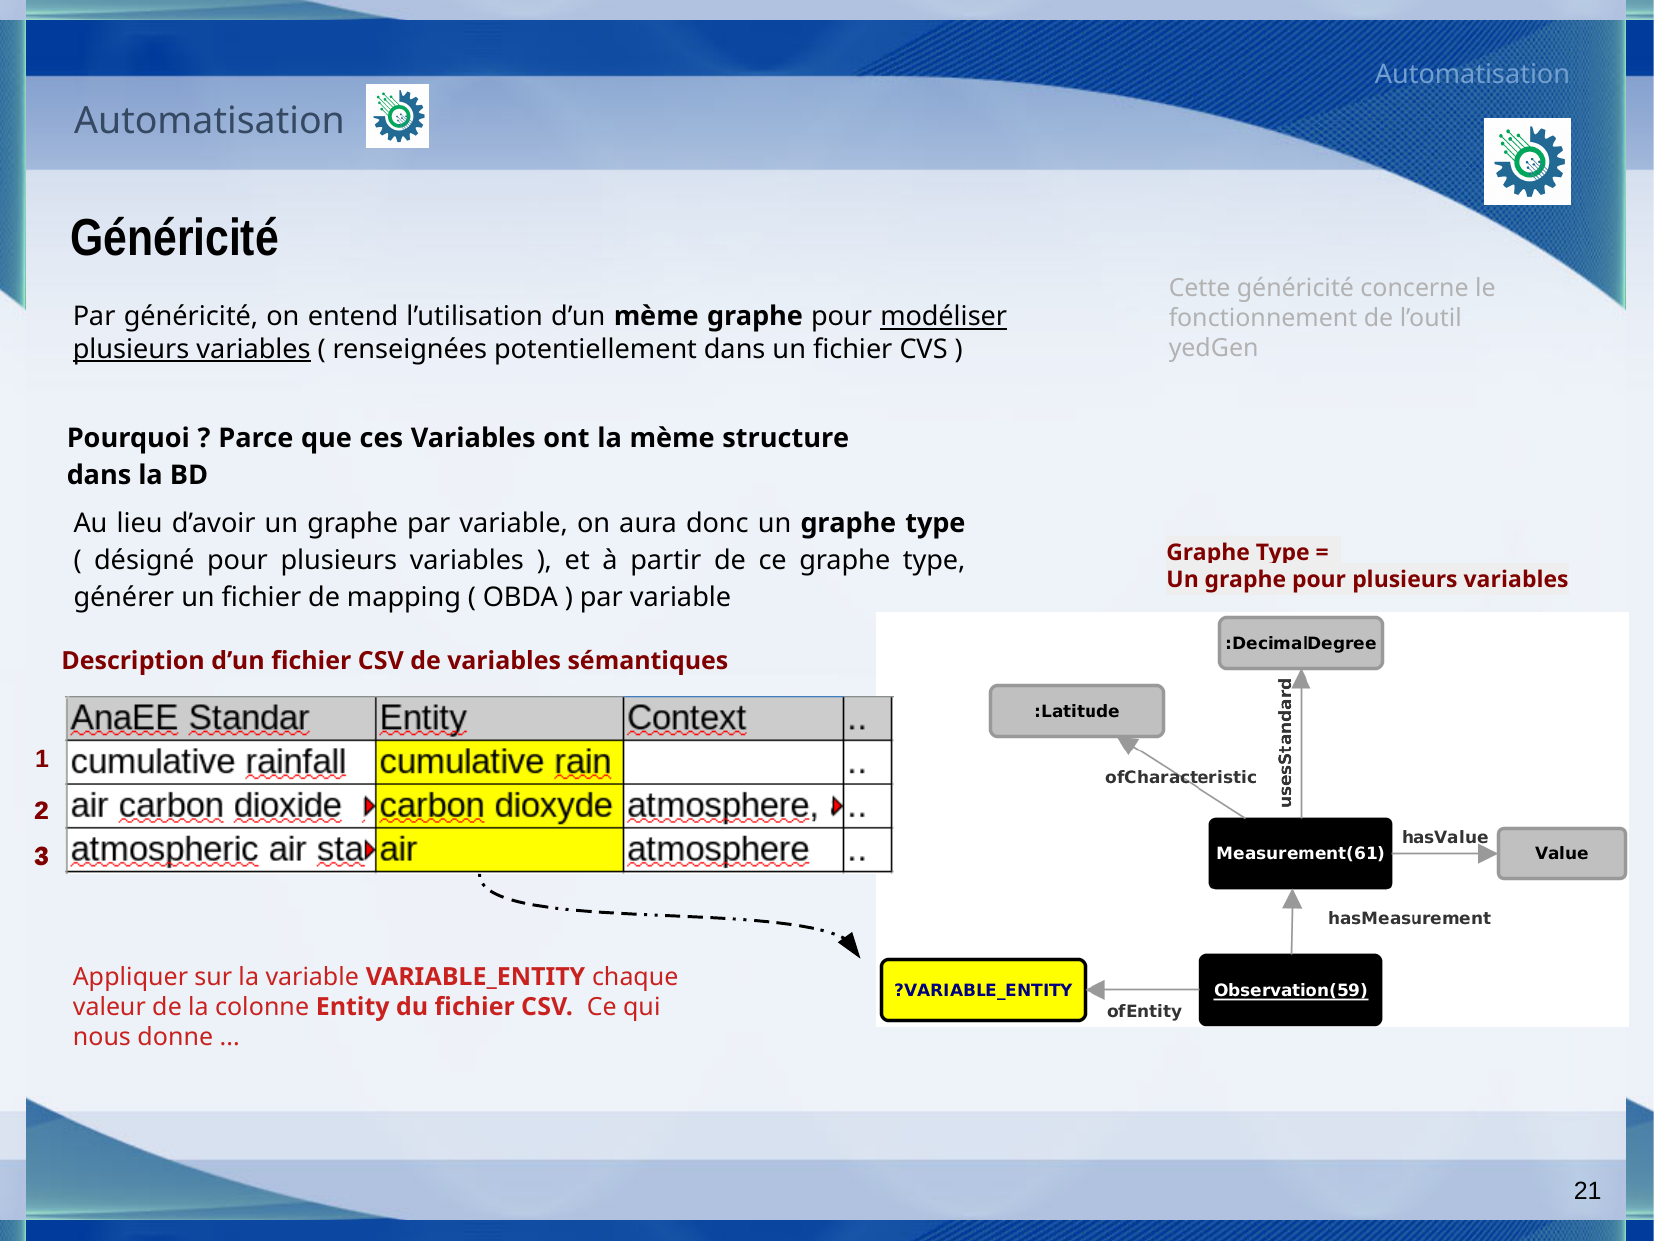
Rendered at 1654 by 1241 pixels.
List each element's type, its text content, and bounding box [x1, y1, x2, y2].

text_box Description d’un fichier CSV de variables sémantiques [46, 636, 863, 697]
text_box Appliquer sur la variable VARIABLE_ENTITY chaque valeur de la colonne Entity du fichier CSV. Ce qui nous donne ... [58, 953, 703, 1069]
text_box Généricité [58, 206, 644, 291]
text_box Pourquoi ? Parce que ces Variables ont la mème structure dans la BD [52, 411, 864, 491]
text_box 1 [20, 735, 65, 783]
text_box Graphe Type = Un graphe pour plusieurs variables [1151, 530, 1642, 636]
text_box Automatisation [1360, 47, 1607, 95]
text_box 2 [19, 787, 65, 832]
text_box Par généricité, on entend l’utilisation d’un mème graphe pour modéliser plusieurs variables ( renseignées potentiellement dans un fichier CVS ) [58, 291, 1022, 418]
text_box Au lieu d’avoir un graphe par variable, on aura donc un graphe type ( désigné pour plusieurs variables ), et à partir de ce graphe type, générer un fichier de mapping ( OBDA ) par variable [58, 496, 981, 606]
text_box 3 [19, 832, 65, 881]
title Automatisation [41, 89, 378, 148]
text_box Cette généricité concerne le fonctionnement de l’outil yedGen [1153, 264, 1548, 383]
text_box 21 [1559, 1169, 1625, 1213]
picture [0, 0, 1654, 1241]
